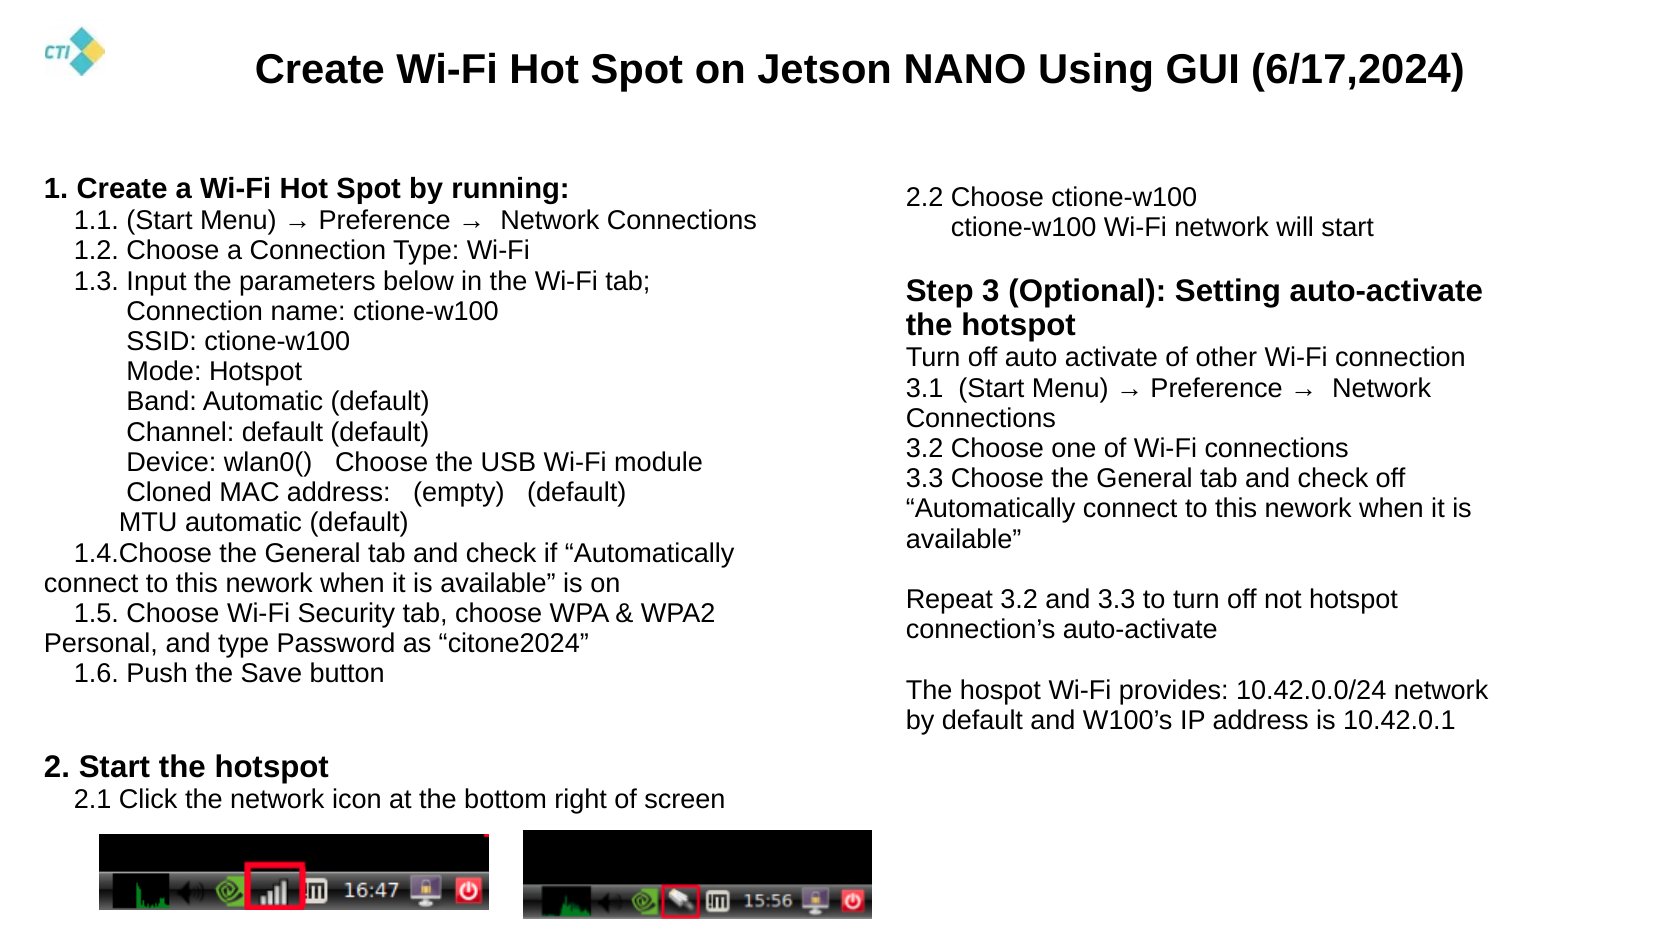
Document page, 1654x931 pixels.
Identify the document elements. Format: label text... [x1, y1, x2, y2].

picture [523, 830, 872, 919]
text_box 2.2 Choose ctione-w100 ctione-w100 Wi-Fi network will start Step 3 (Optional): Setting auto-activate the hotspot Turn off auto activate of other Wi-Fi connection 3.1 (Start Menu) → Preference → Network Connections 3.2 Choose one of Wi-Fi connections 3.3 Choose the General tab and check off “Automatically connect to this nework when it is available” Repeat 3.2 and 3.3 to turn off not hotspot connection’s auto-activate The hospot Wi-Fi provides: 10.42.0.0/24 network by default and W100’s IP address is 10.42.0.1 [891, 174, 1525, 857]
picture [99, 834, 489, 910]
title Create Wi-Fi Hot Spot on Jetson NANO Using GUI (6/17,2024) [127, 0, 1616, 147]
text_box 1. Create a Wi-Fi Hot Spot by running: 1.1. (Start Menu) → Preference → Network Connections 1.2. Choose a Connection Type: Wi-Fi 1.3. Input the parameters below in the Wi-Fi tab; Connection name: ctione-w100 SSID: ctione-w100 Mode: Hotspot Band: Automatic (default) Channel: default (default) Device: wlan0() Choose the USB Wi-Fi module Cloned MAC address: (empty) (default) MTU automatic (default) 1.4.Choose the General tab and check if “Automatically connect to this nework when it is available” is on 1.5. Choose Wi-Fi Security tab, choose WPA & WPA2 Personal, and type Password as “citone2024” 1.6. Push the Save button 2. Start the hotspot 2.1 Click the network icon at the bottom right of screen [29, 164, 811, 883]
picture [45, 18, 105, 76]
